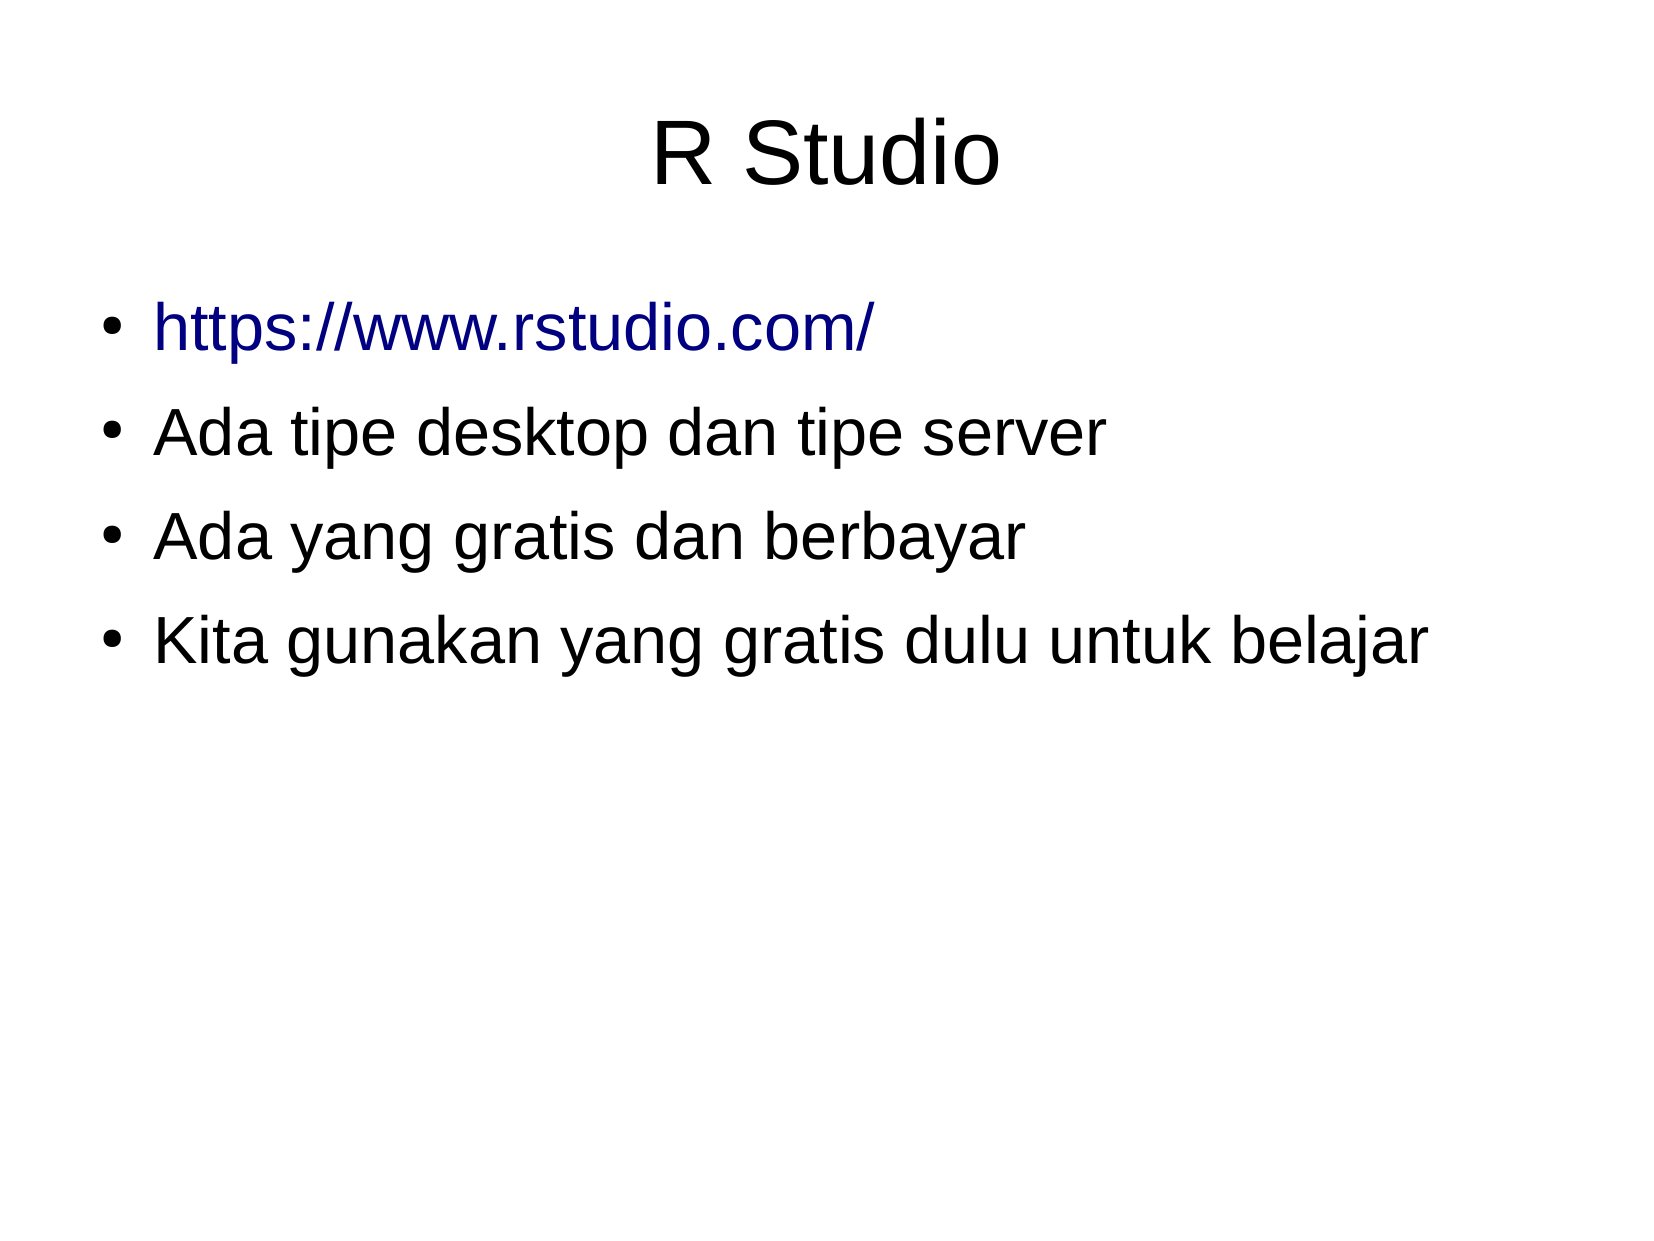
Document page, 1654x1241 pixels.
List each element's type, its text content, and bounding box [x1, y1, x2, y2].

title R Studio [82, 49, 1571, 257]
list https://www.rstudio.com/ Ada tipe desktop dan tipe server Ada yang gratis dan berbayar Kita gunakan yang gratis dulu untuk belajar [82, 290, 1571, 1010]
